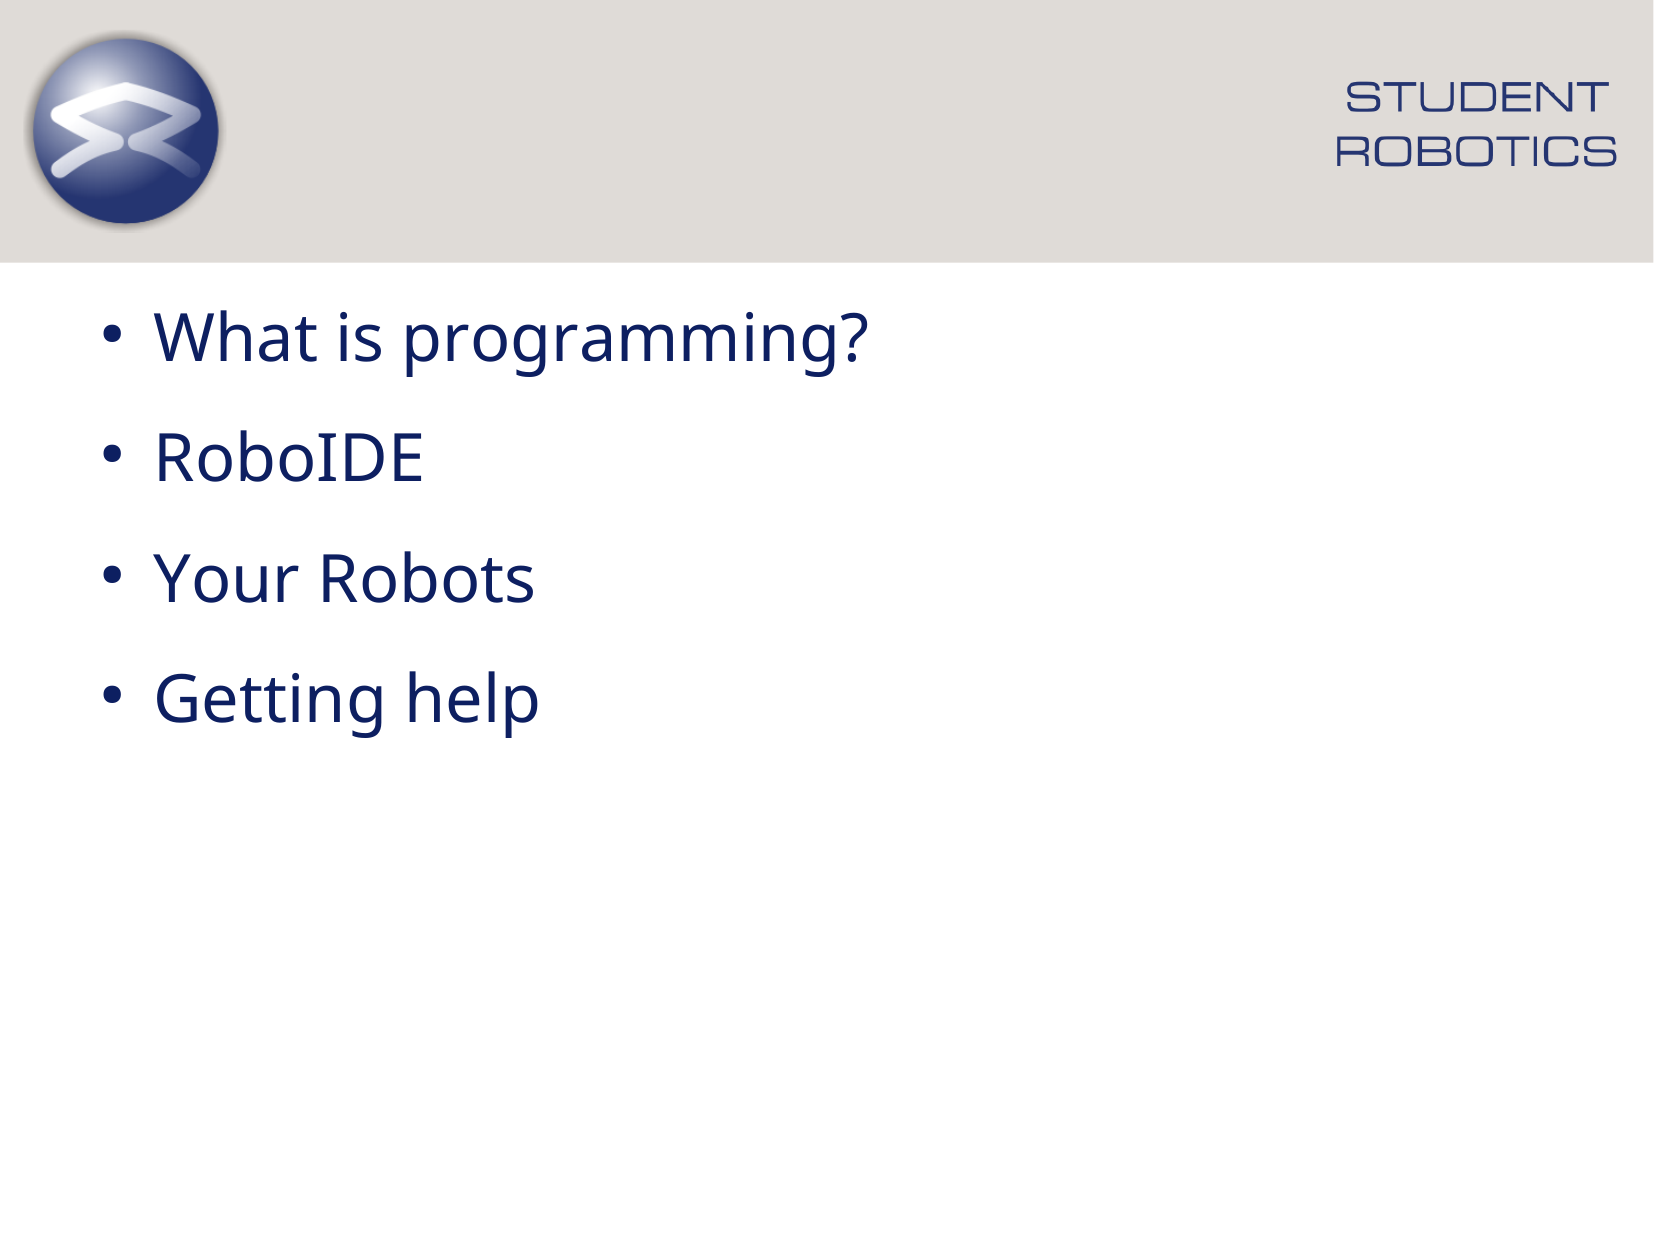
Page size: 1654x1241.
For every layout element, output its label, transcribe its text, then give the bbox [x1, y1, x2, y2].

title [82, 0, 1571, 257]
picture [1571, 68, 1633, 174]
picture [9, 19, 82, 245]
list What is programming? RoboIDE Your Robots Getting help [82, 290, 1571, 1109]
